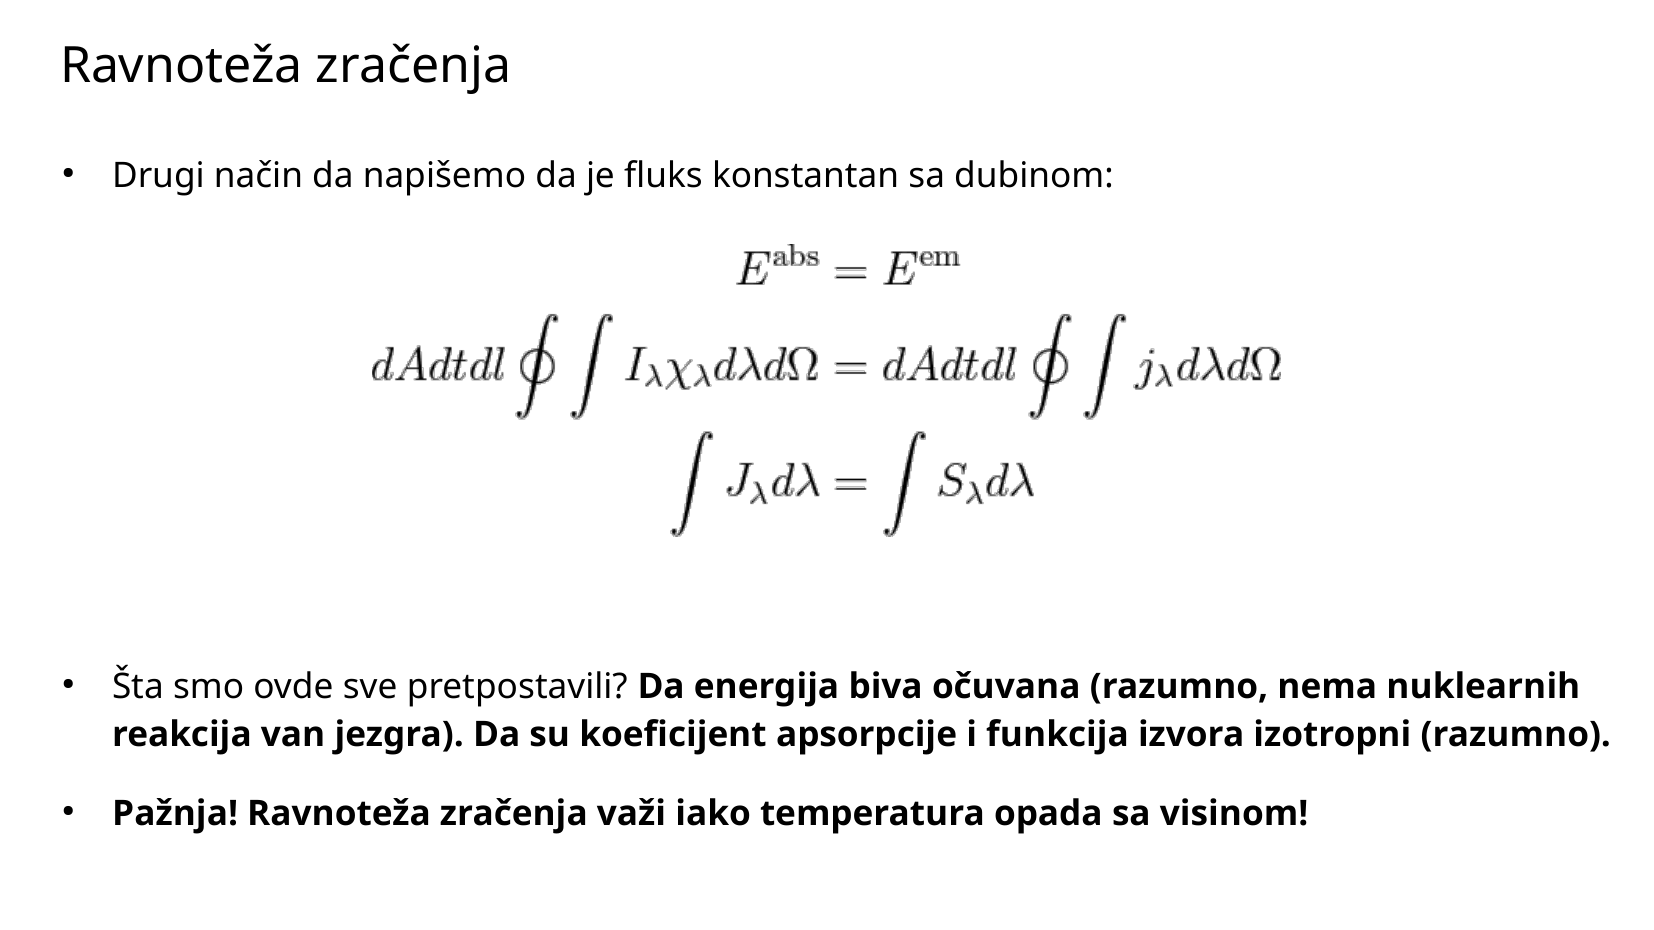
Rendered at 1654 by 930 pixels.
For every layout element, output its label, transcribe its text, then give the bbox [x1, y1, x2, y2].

title Ravnoteža zračenja [59, 13, 1648, 113]
list Drugi način da napišemo da je fluks konstantan sa dubinom: Šta smo ovde sve pretpostavili? Da energija biva očuvana (razumno, nema nuklearnih reakcija van jezgra). Da su koeficijent apsorpcije i funkcija izvora izotropni (razumno). Pažnja! Ravnoteža zračenja važi iako temperatura opada sa visinom! [45, 149, 1635, 880]
picture [372, 244, 1281, 537]
